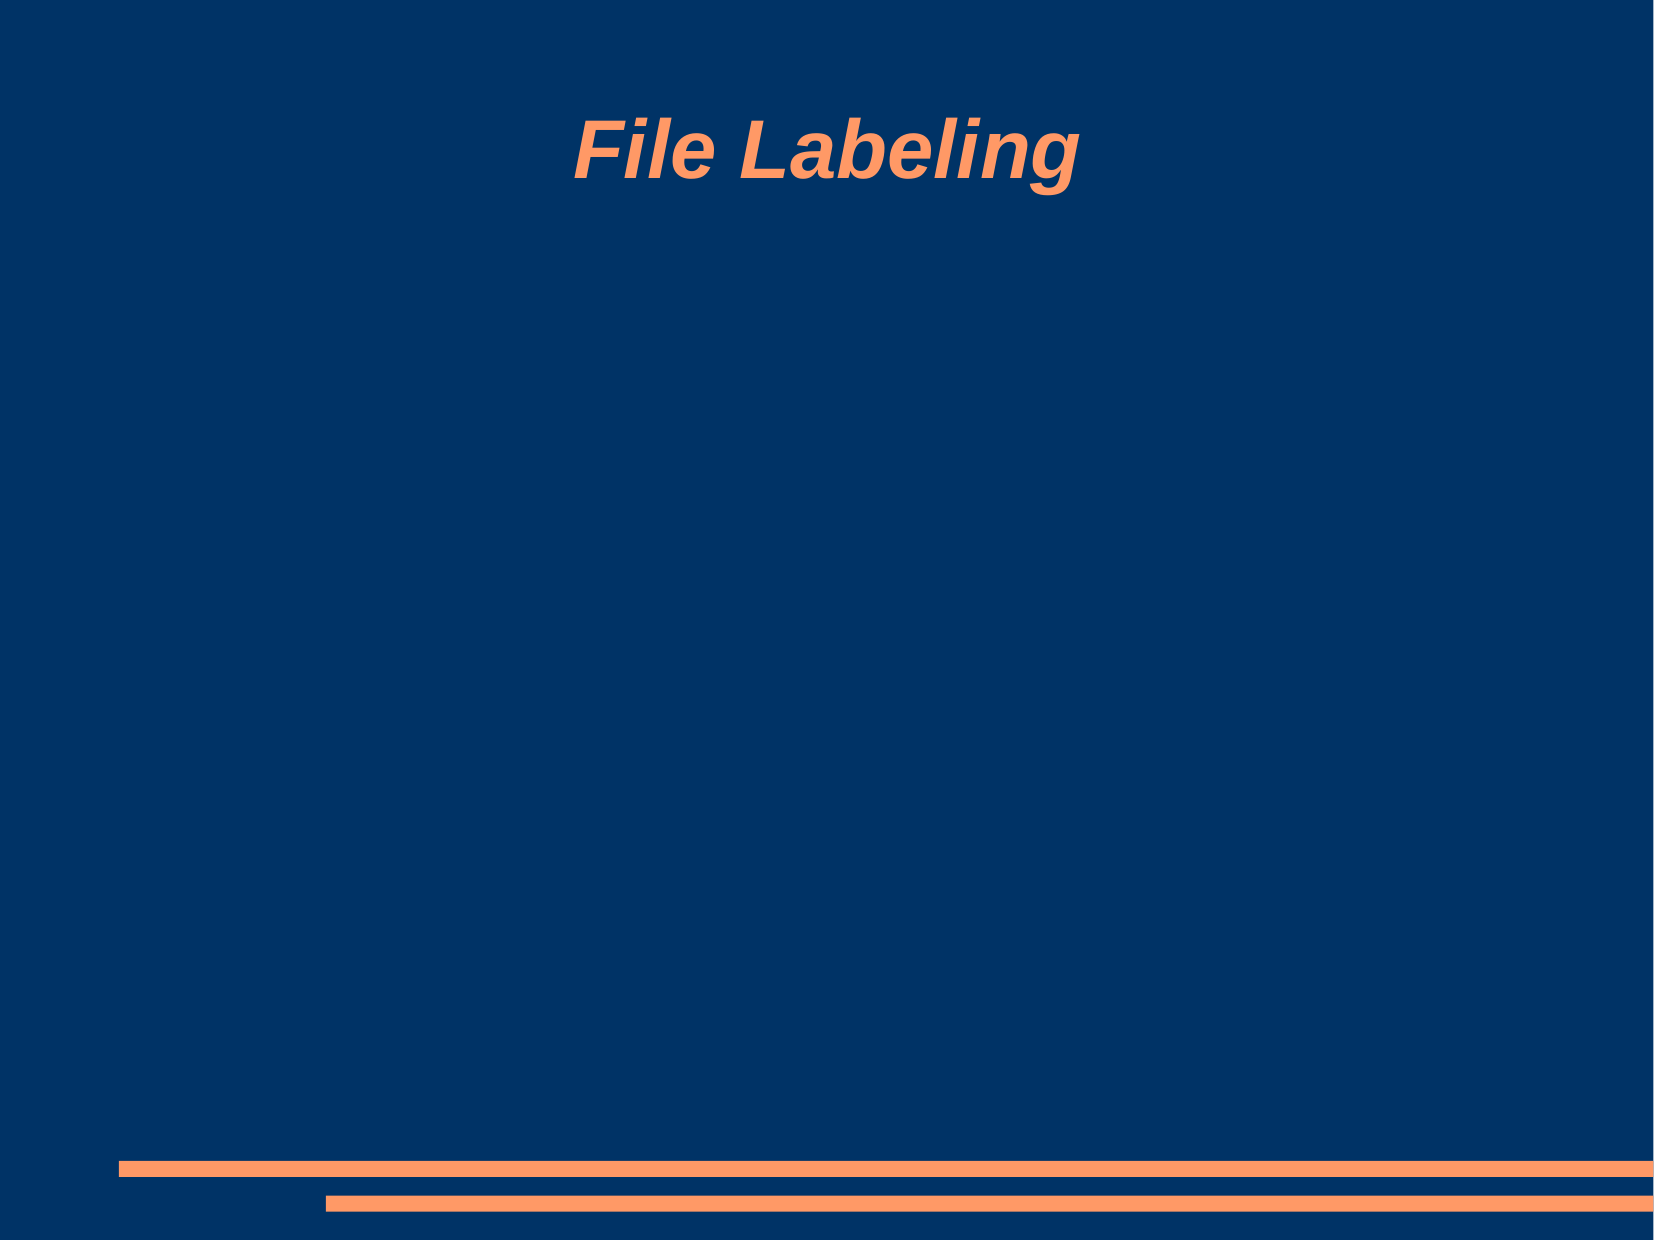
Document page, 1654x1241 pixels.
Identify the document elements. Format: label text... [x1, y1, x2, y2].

title File Labeling [121, 53, 1534, 247]
